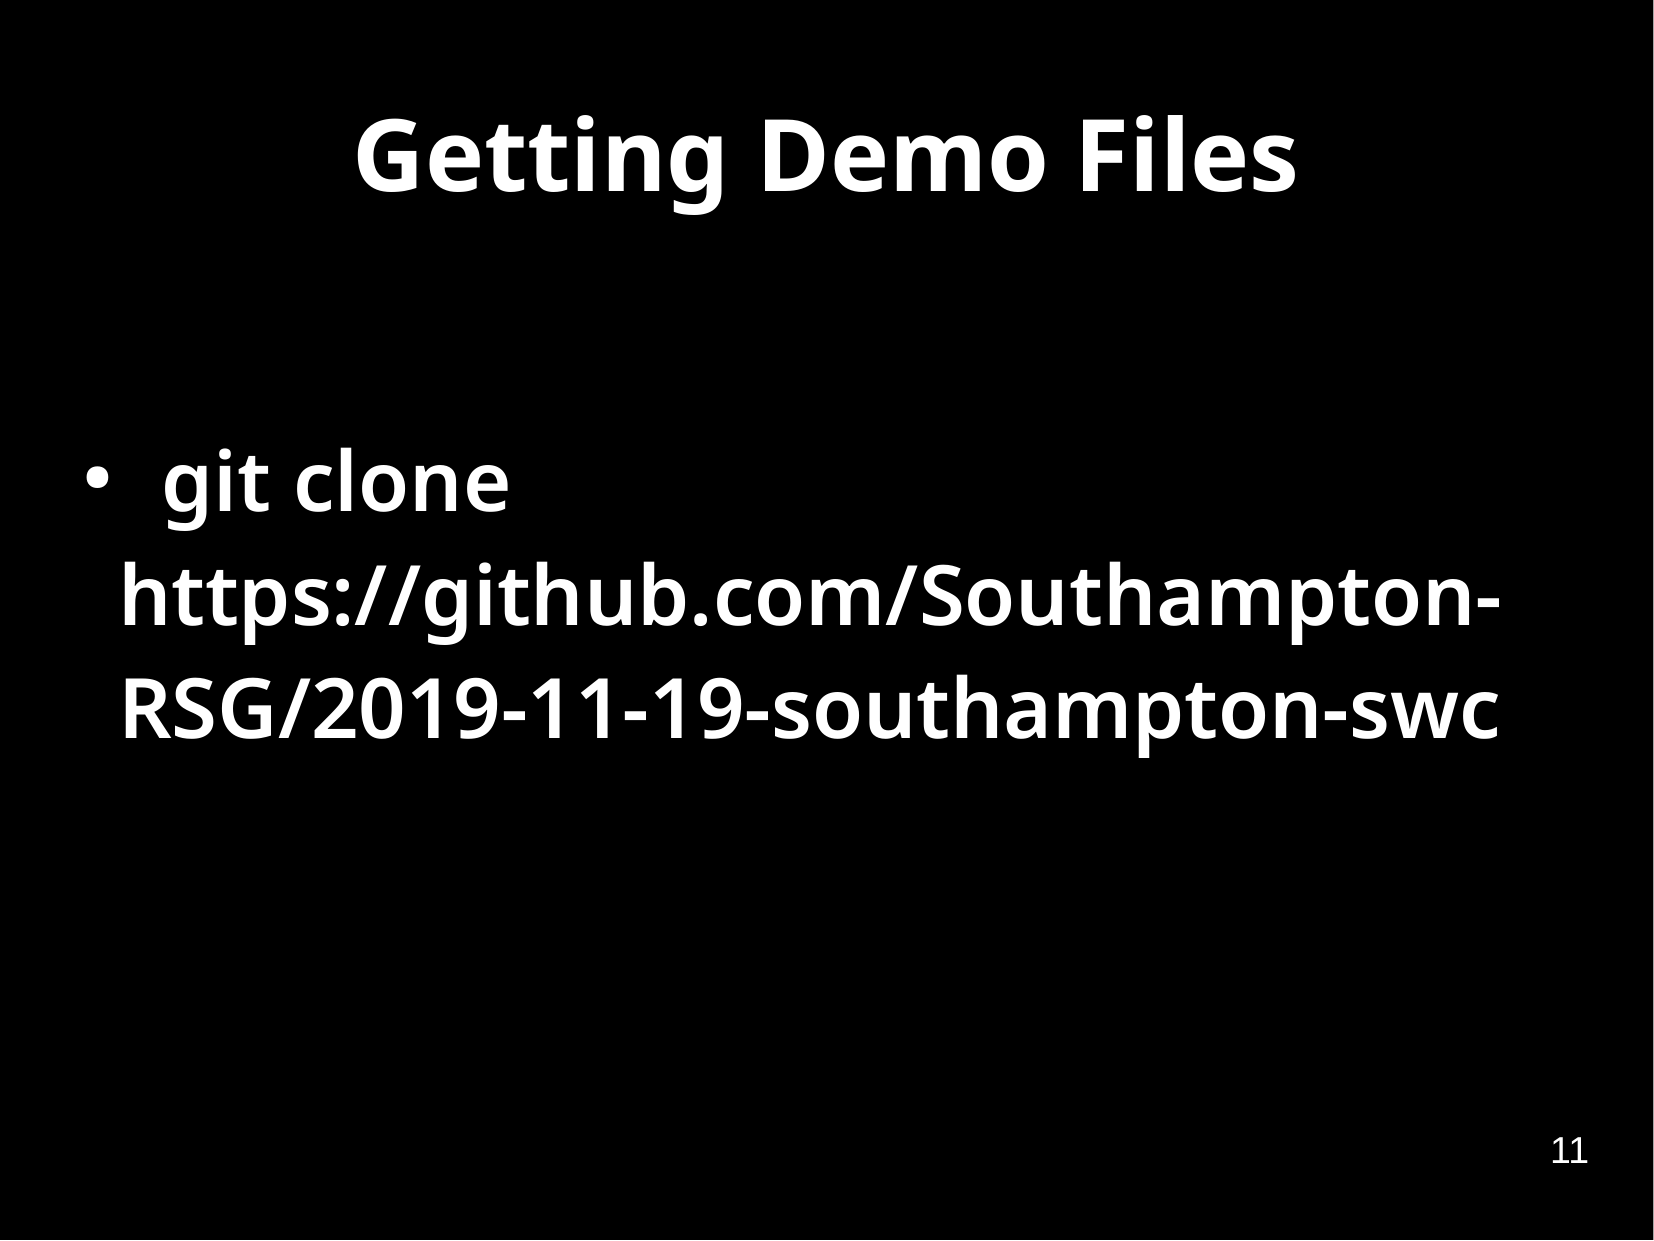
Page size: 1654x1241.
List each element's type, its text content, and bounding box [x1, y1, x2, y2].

title Getting Demo Files [82, 49, 1571, 257]
subtitle git clone https://github.com/Southampton-RSG/2019-11-19-southampton-swc [82, 290, 1571, 1010]
text_box 11 [1535, 1122, 1607, 1179]
